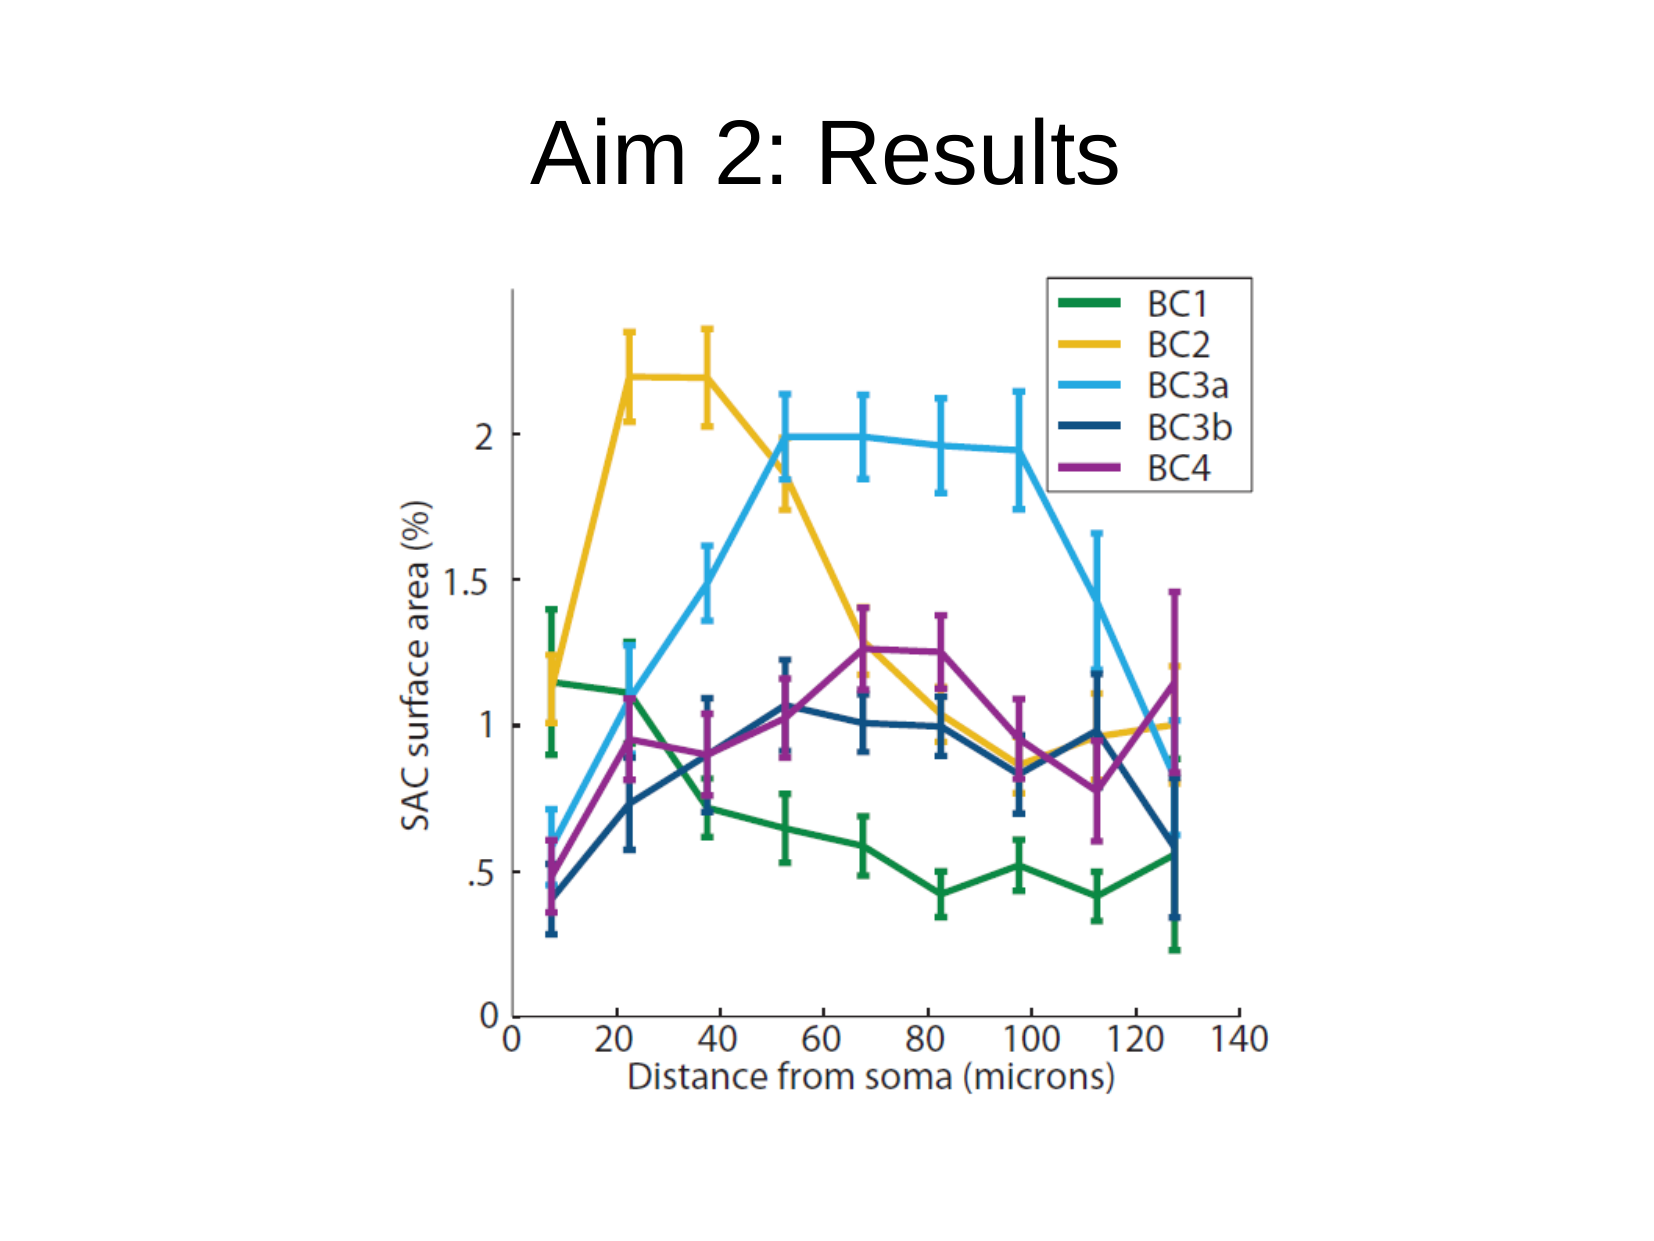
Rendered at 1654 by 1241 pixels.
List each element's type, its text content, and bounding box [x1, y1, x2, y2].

title Aim 2: Results [82, 49, 1571, 257]
picture [375, 256, 1293, 1116]
